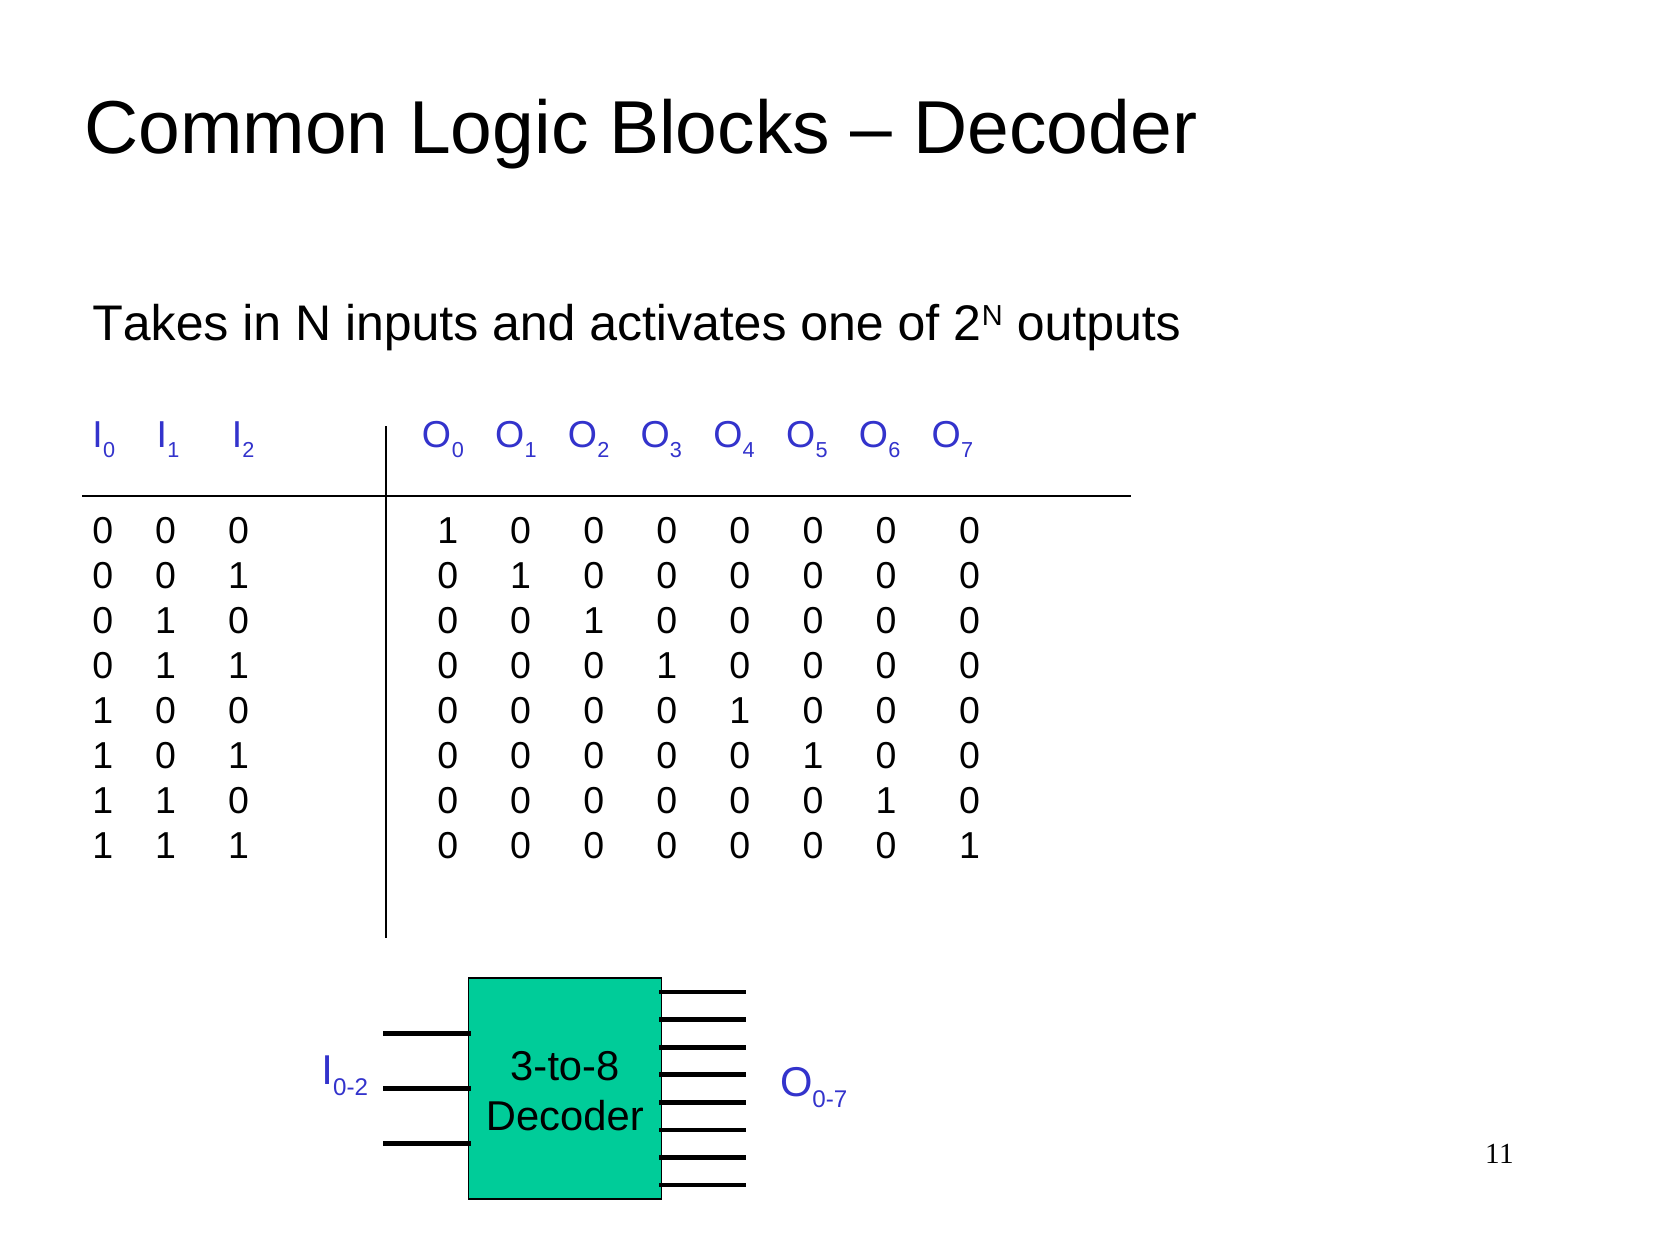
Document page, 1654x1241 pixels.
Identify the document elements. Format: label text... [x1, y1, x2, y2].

text_box Takes in N inputs and activates one of 2N outputs I0 I1 I2 O0 O1 O2 O3 O4 O5 O6 O7 0 0 0 1 0 0 0 0 0 0 0 0 0 1 0 1 0 0 0 0 0 0 0 1 0 0 0 1 0 0 0 0 0 0 1 1 0 0 0 1 0 0 0 0 1 0 0 0 0 0 0 1 0 0 0 1 0 1 0 0 0 0 0 1 0 0 1 1 0 0 0 0 0 0 0 1 0 1 1 1 0 0 0 0 0 0 0 1 [77, 282, 1346, 875]
text_box Common Logic Blocks – Decoder [69, 71, 1213, 177]
text_box O0-7 [765, 1047, 863, 1120]
text_box 3-to-8 Decoder [468, 978, 662, 1199]
text_box <number> [1184, 1129, 1530, 1213]
text_box I0-2 [306, 1035, 384, 1108]
